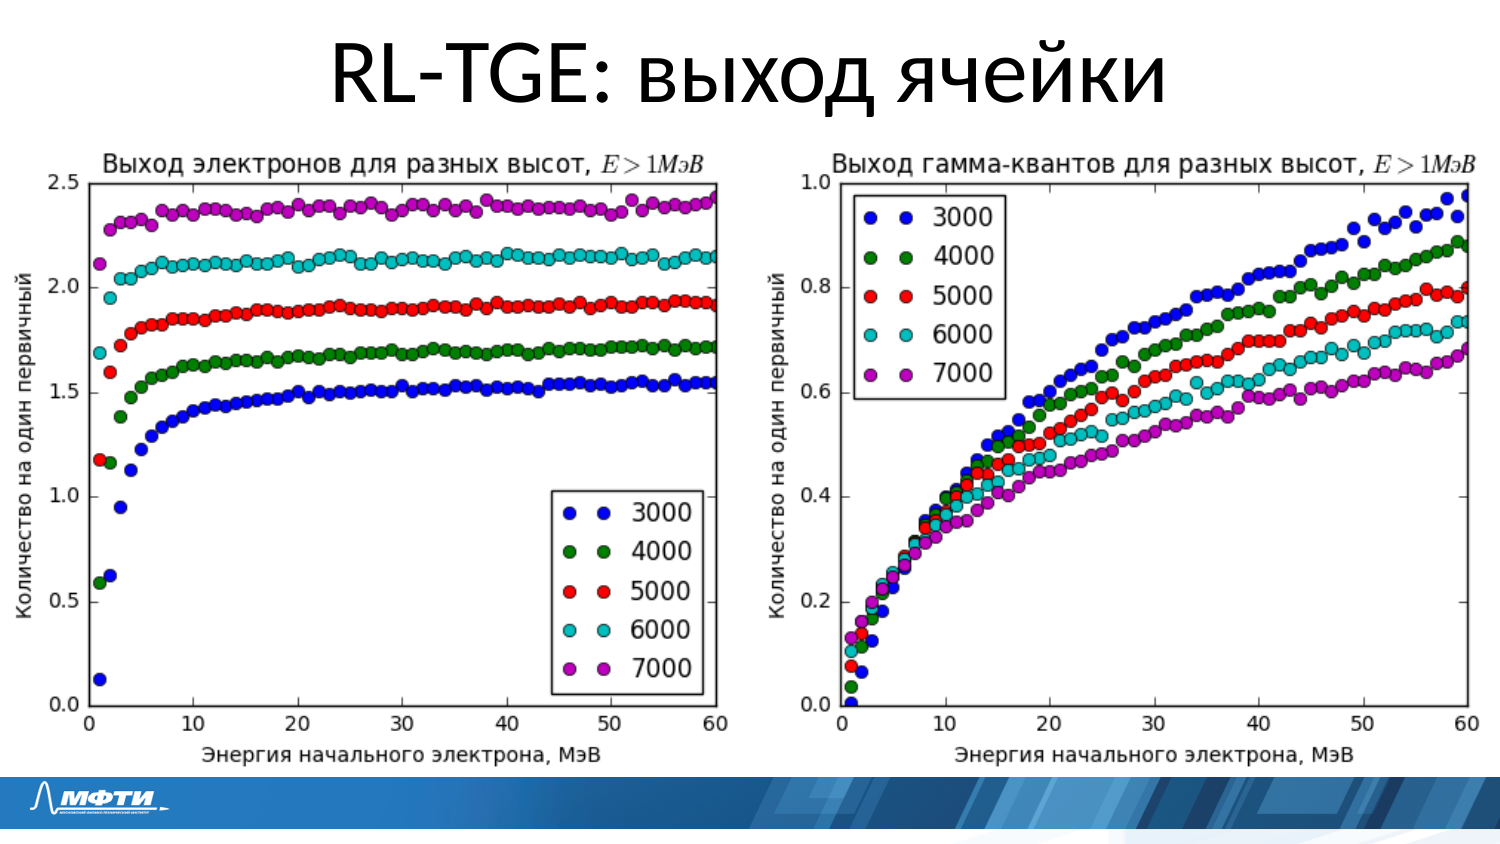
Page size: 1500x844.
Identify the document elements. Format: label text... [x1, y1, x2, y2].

picture [0, 0, 1500, 844]
title RL-TGE: выход ячейки [51, 18, 1449, 113]
